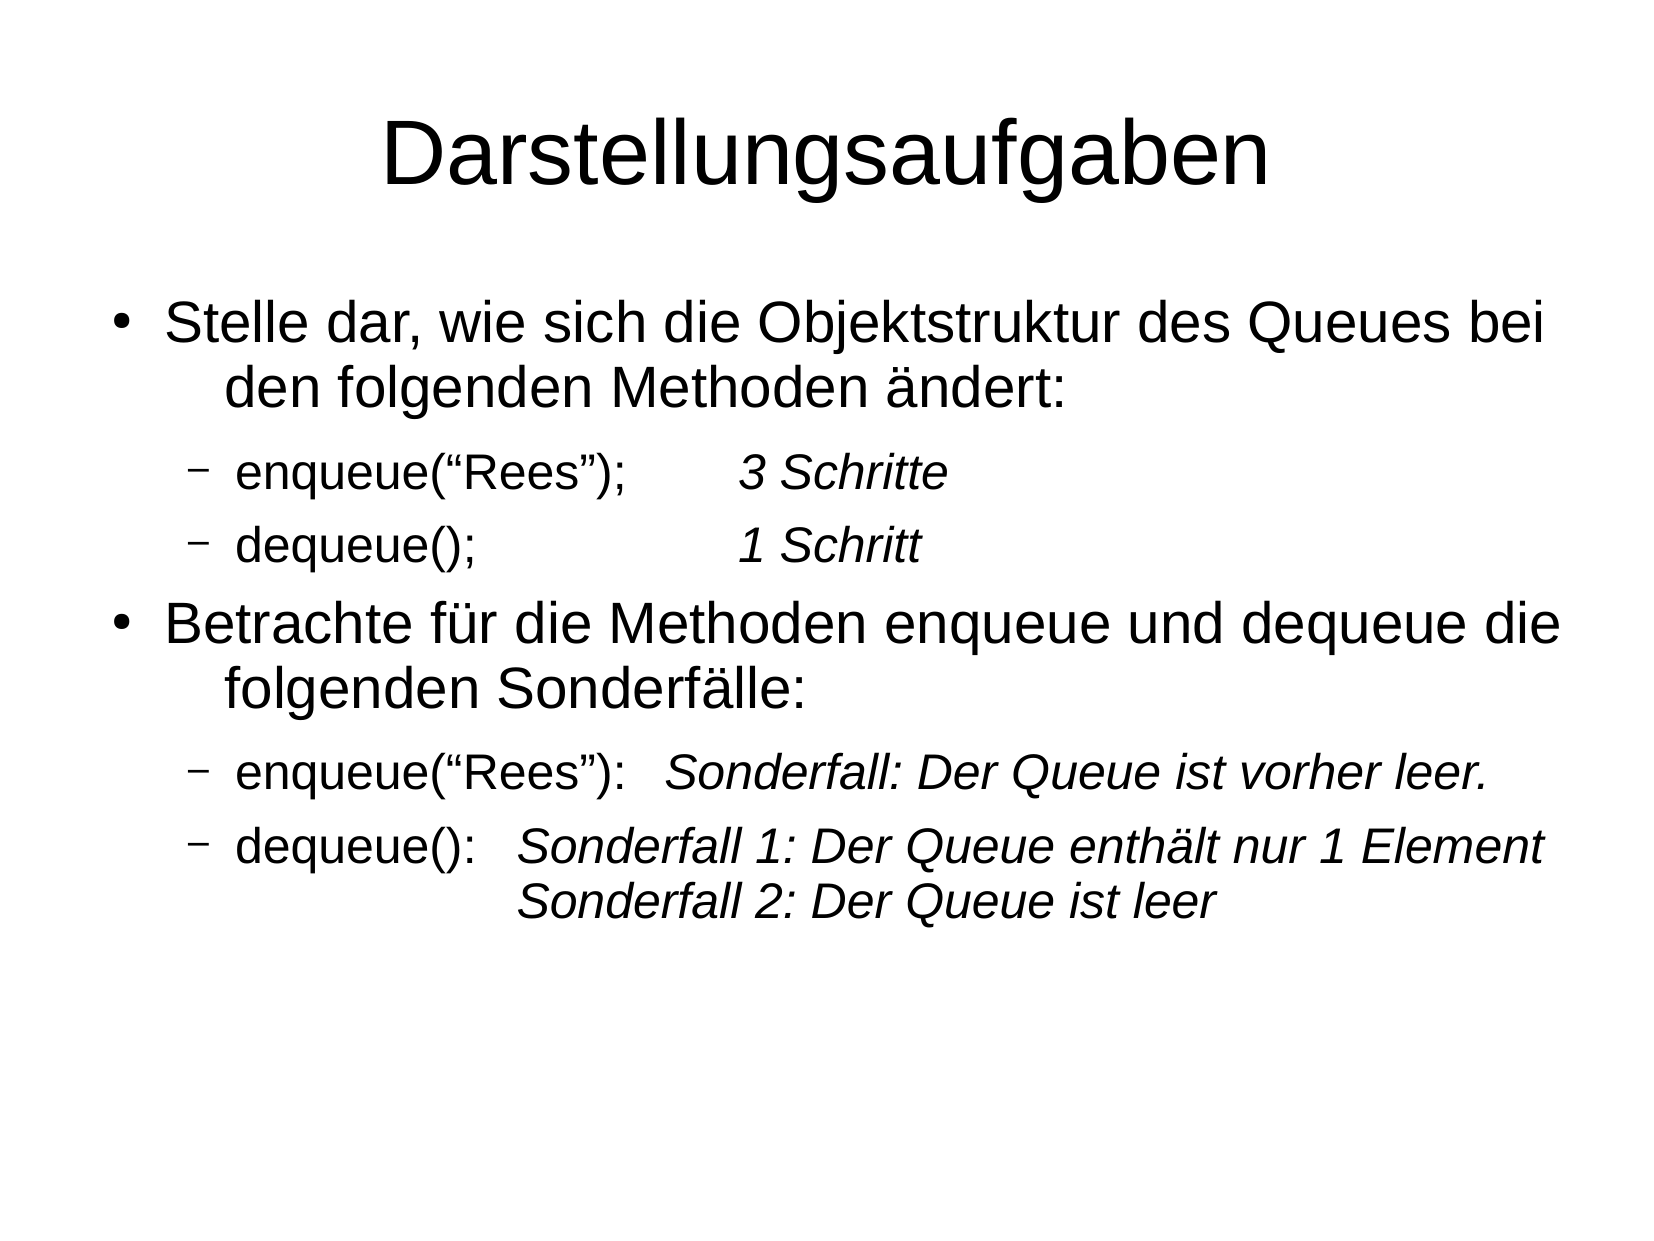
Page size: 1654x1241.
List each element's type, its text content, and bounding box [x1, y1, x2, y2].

title Darstellungsaufgaben [82, 49, 1571, 257]
list Stelle dar, wie sich die Objektstruktur des Queues bei den folgenden Methoden ändert: enqueue(“Rees”); 3 Schritte dequeue(); 1 Schritt Betrachte für die Methoden enqueue und dequeue die folgenden Sonderfälle: enqueue(“Rees”): Sonderfall: Der Queue ist vorher leer. dequeue(): Sonderfall 1: Der Queue enthält nur 1 Element Sonderfall 2: Der Queue ist leer [82, 290, 1571, 1094]
